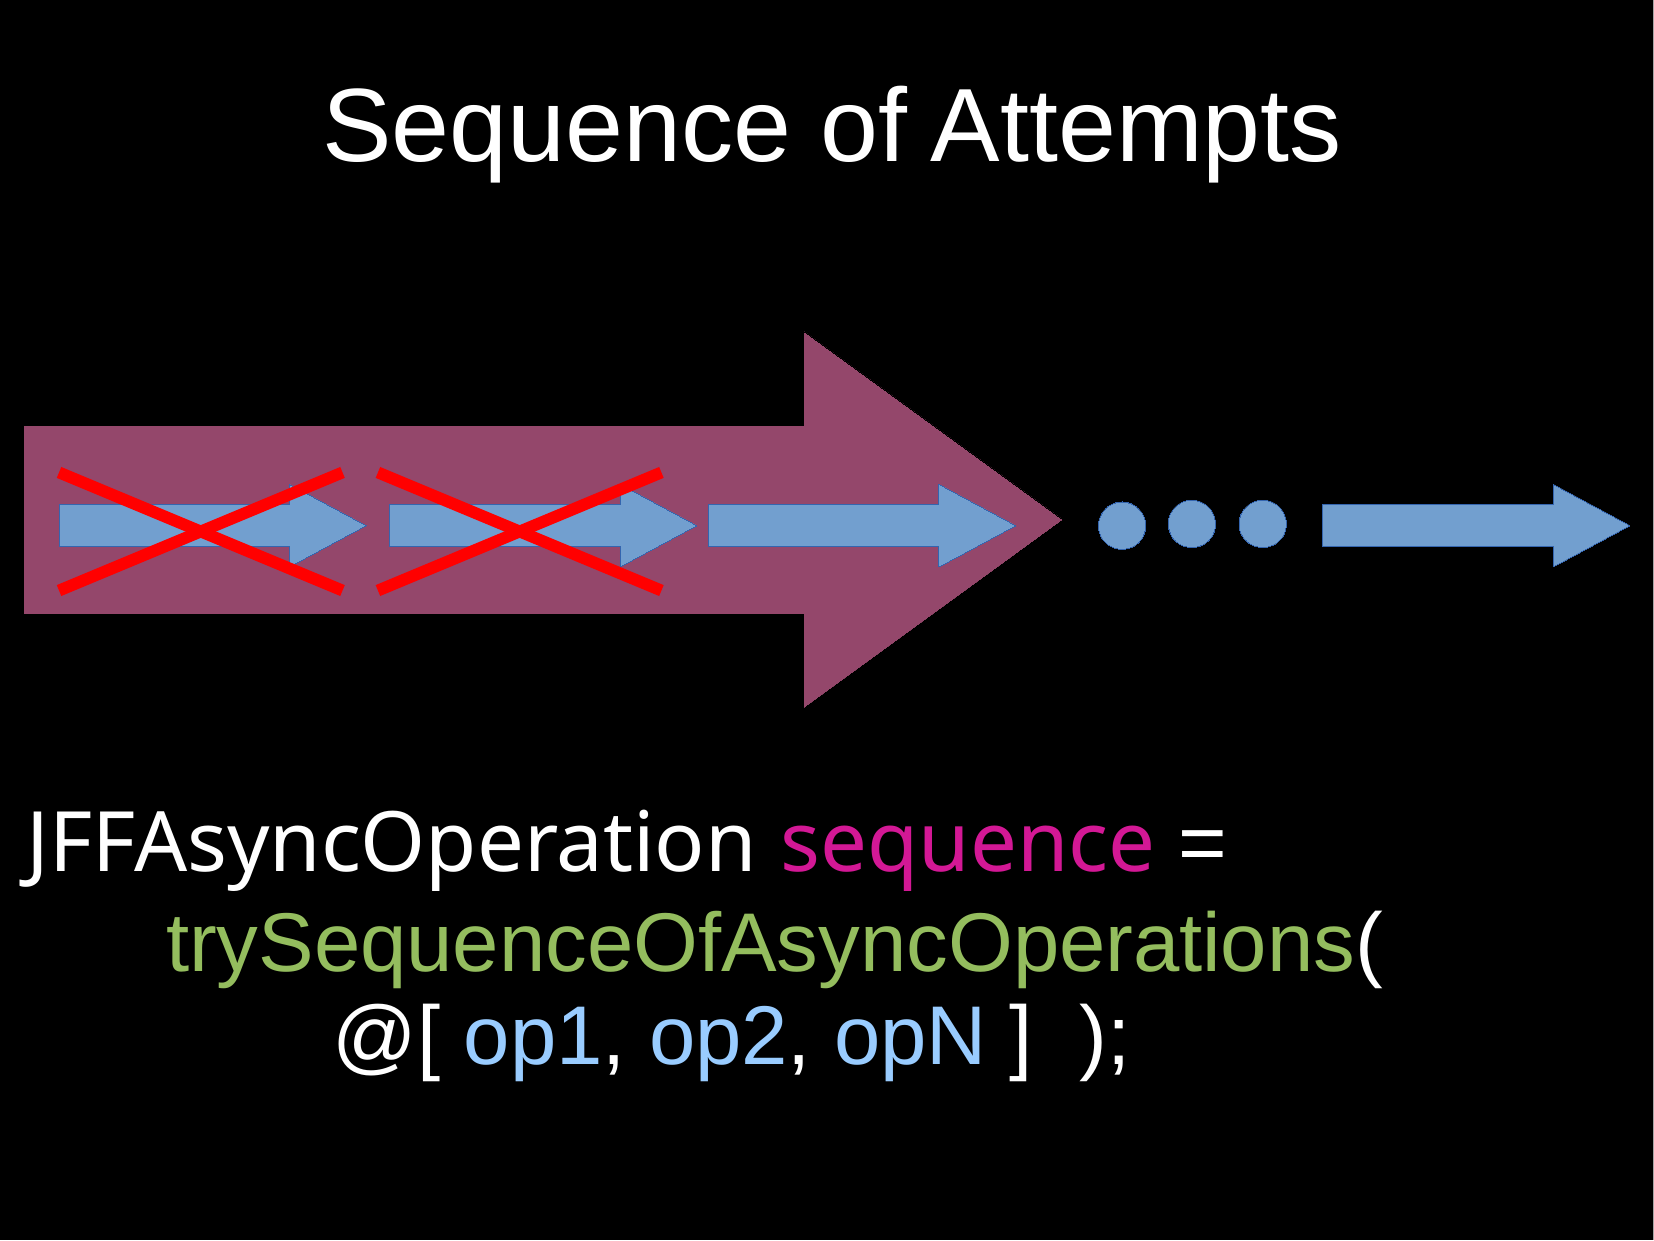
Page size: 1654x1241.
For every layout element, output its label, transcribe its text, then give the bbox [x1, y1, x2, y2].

text_box [1098, 501, 1146, 550]
text_box Sequence of Attempts [35, 59, 1630, 191]
text_box [1168, 500, 1216, 548]
text_box [23, 330, 1064, 709]
text_box JFFAsyncOperation sequence = trySequenceOfAsyncOperations( @[ op1, op2, opN ] ); [11, 775, 1642, 1182]
text_box [1322, 484, 1630, 567]
text_box [1239, 500, 1287, 548]
